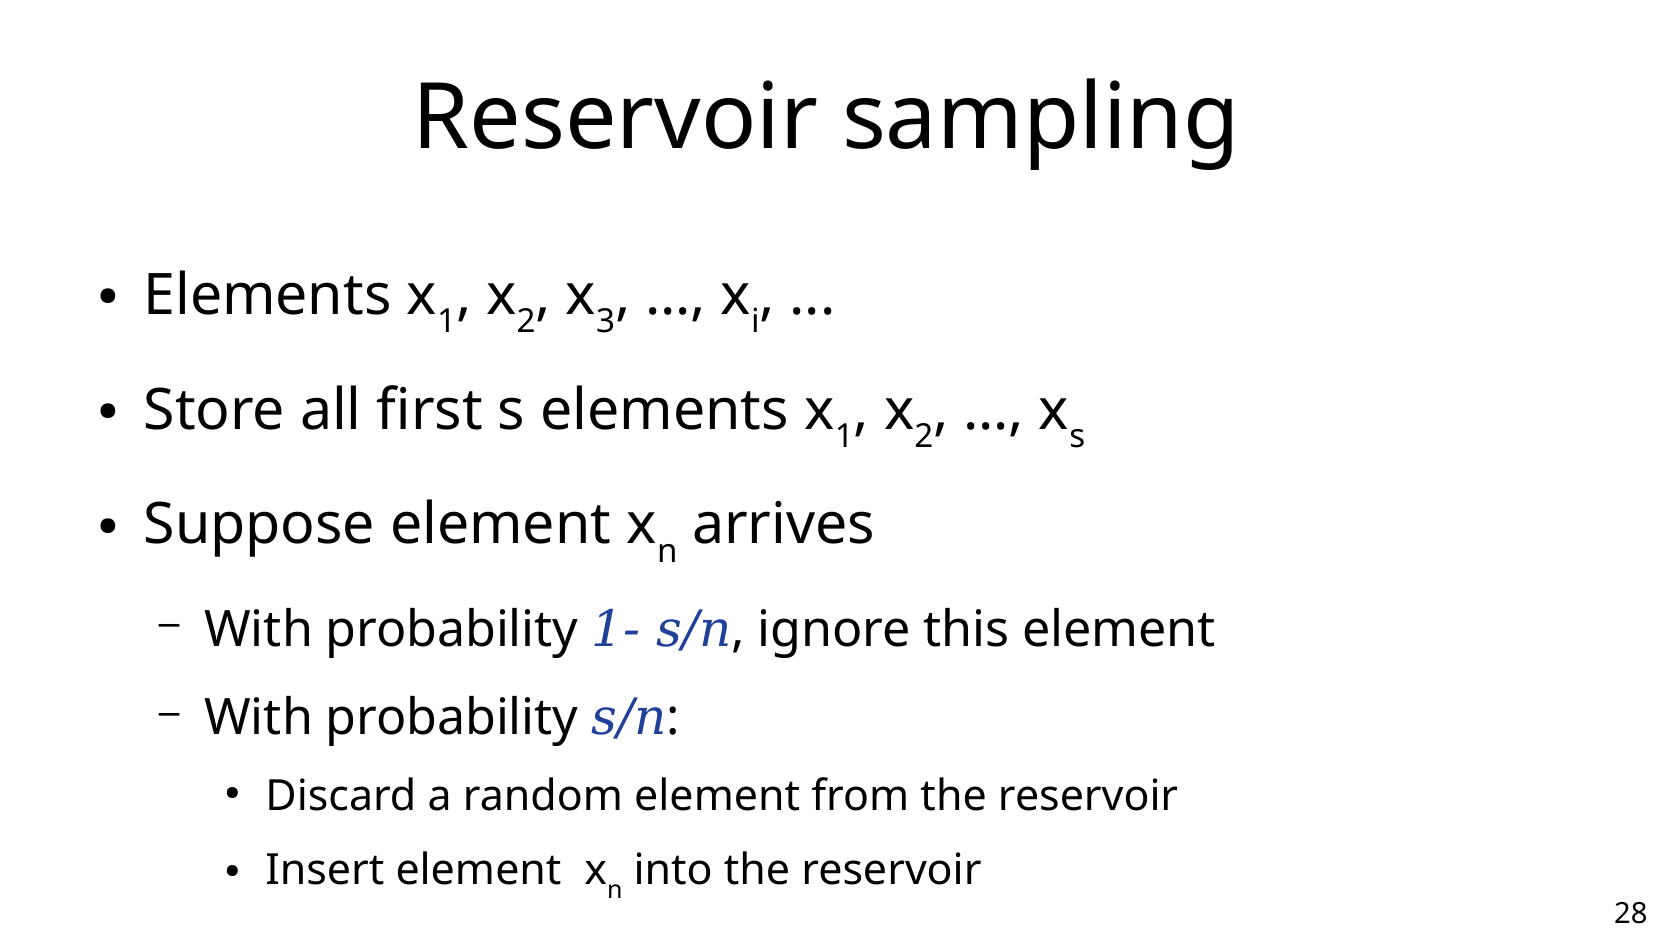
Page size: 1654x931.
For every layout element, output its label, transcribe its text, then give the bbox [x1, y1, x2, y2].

list Elements x1, x2, x3, …, xi, ... Store all first s elements x1, x2, …, xs Suppose element xn arrives With probability 1- s/n, ignore this element With probability s/n: Discard a random element from the reservoir Insert element xn into the reservoir [82, 253, 1571, 910]
title Reservoir sampling [82, 1, 1571, 226]
